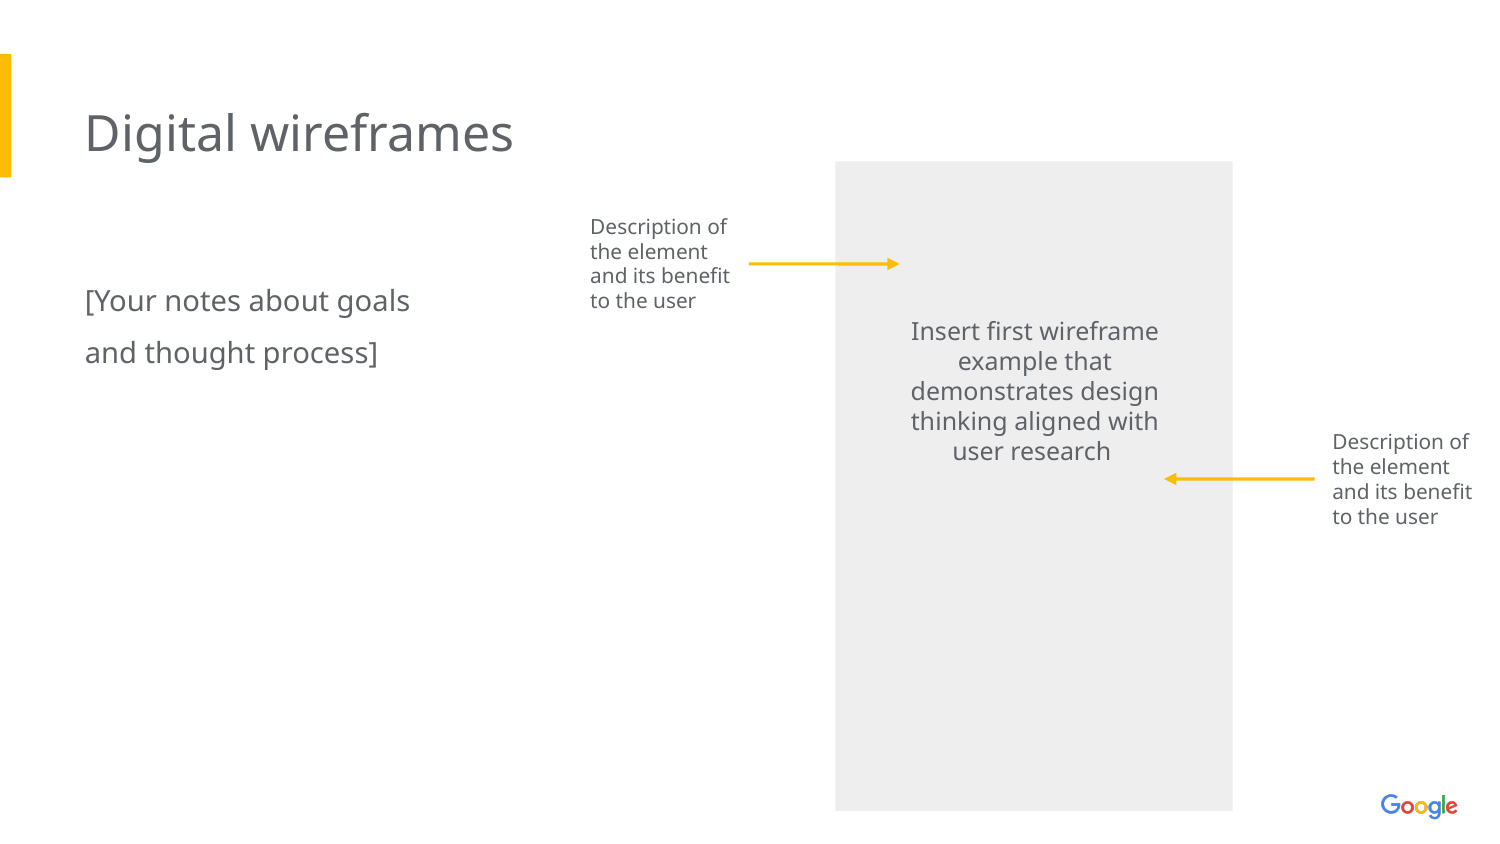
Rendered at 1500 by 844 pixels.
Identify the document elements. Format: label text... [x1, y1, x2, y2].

picture [1381, 794, 1458, 820]
text_box Digital wireframes [84, 85, 1234, 177]
text_box [835, 161, 1233, 811]
text_box Description of the element and its benefit to the user [1317, 413, 1498, 544]
text_box Insert first wireframe example that demonstrates design thinking aligned with user research [879, 300, 1191, 481]
text_box [Your notes about goals and thought process] [84, 249, 483, 385]
text_box Description of the element and its benefit to the user [575, 198, 756, 329]
